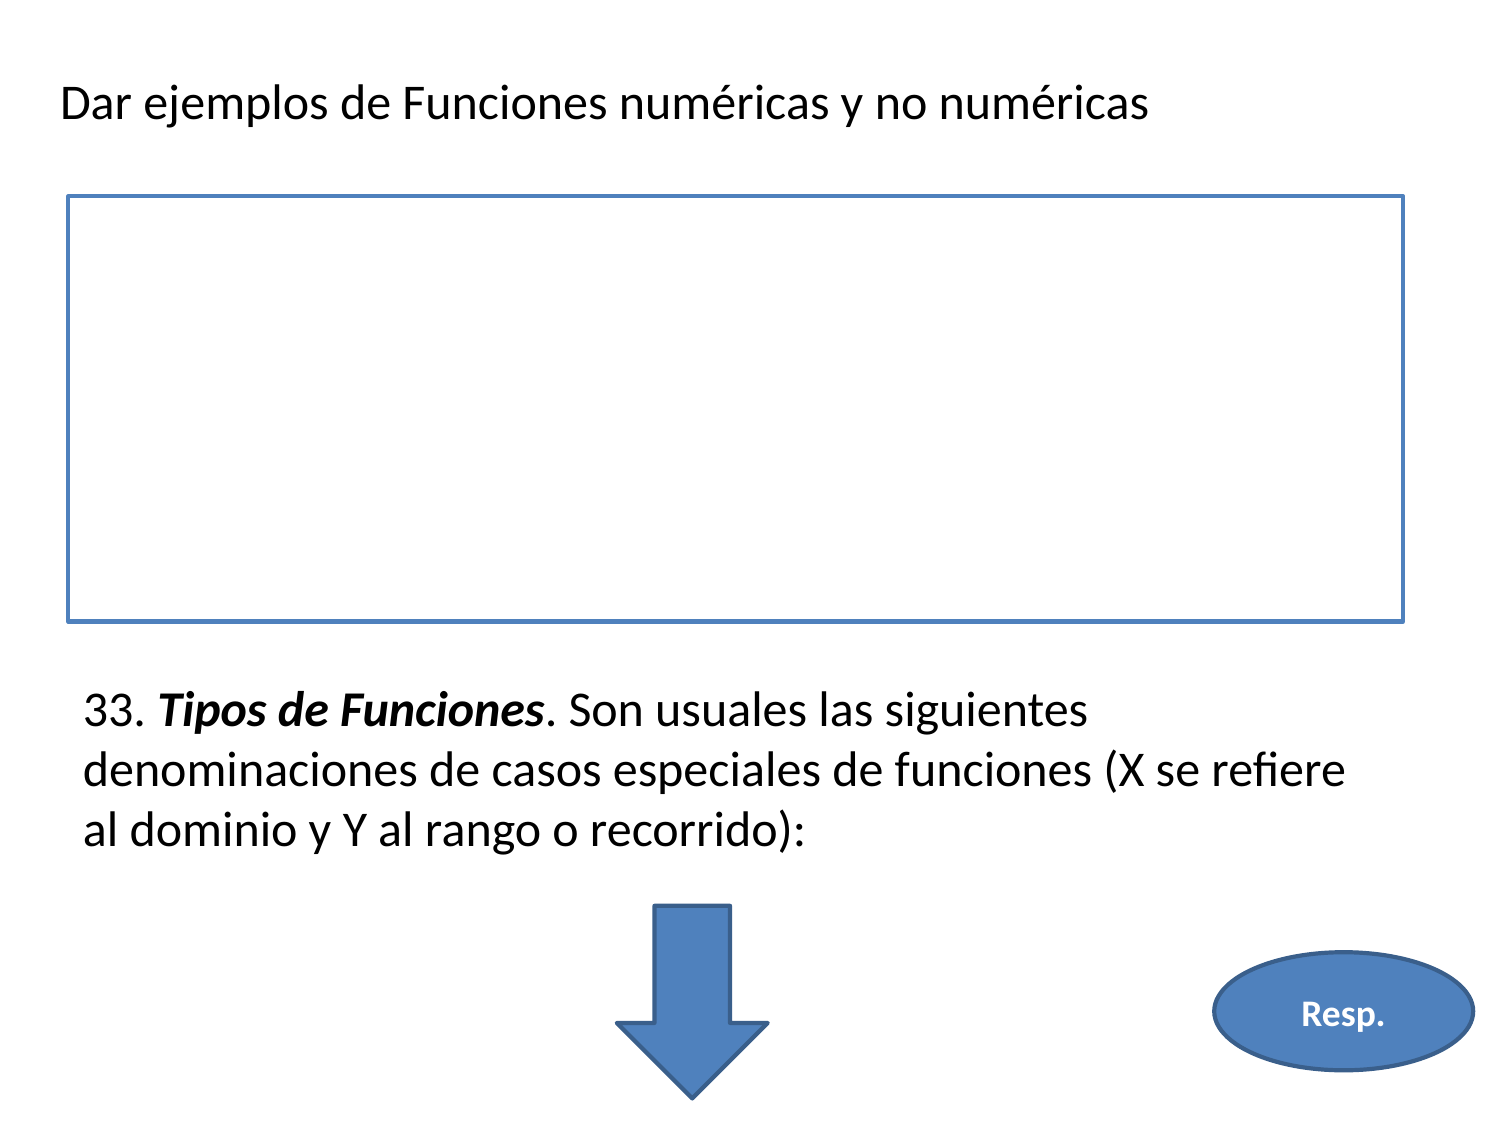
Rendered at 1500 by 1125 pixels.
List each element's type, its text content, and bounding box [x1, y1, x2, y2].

text_box [68, 196, 1404, 622]
text_box [616, 905, 768, 1099]
text_box Resp. [1214, 952, 1474, 1071]
text_box 33. Tipos de Funciones. Son usuales las siguientes denominaciones de casos especiales de funciones (X se refiere al dominio y Y al rango o recorrido): [68, 668, 1403, 864]
title Dar ejemplos de Funciones numéricas y no numéricas [45, 54, 1498, 145]
